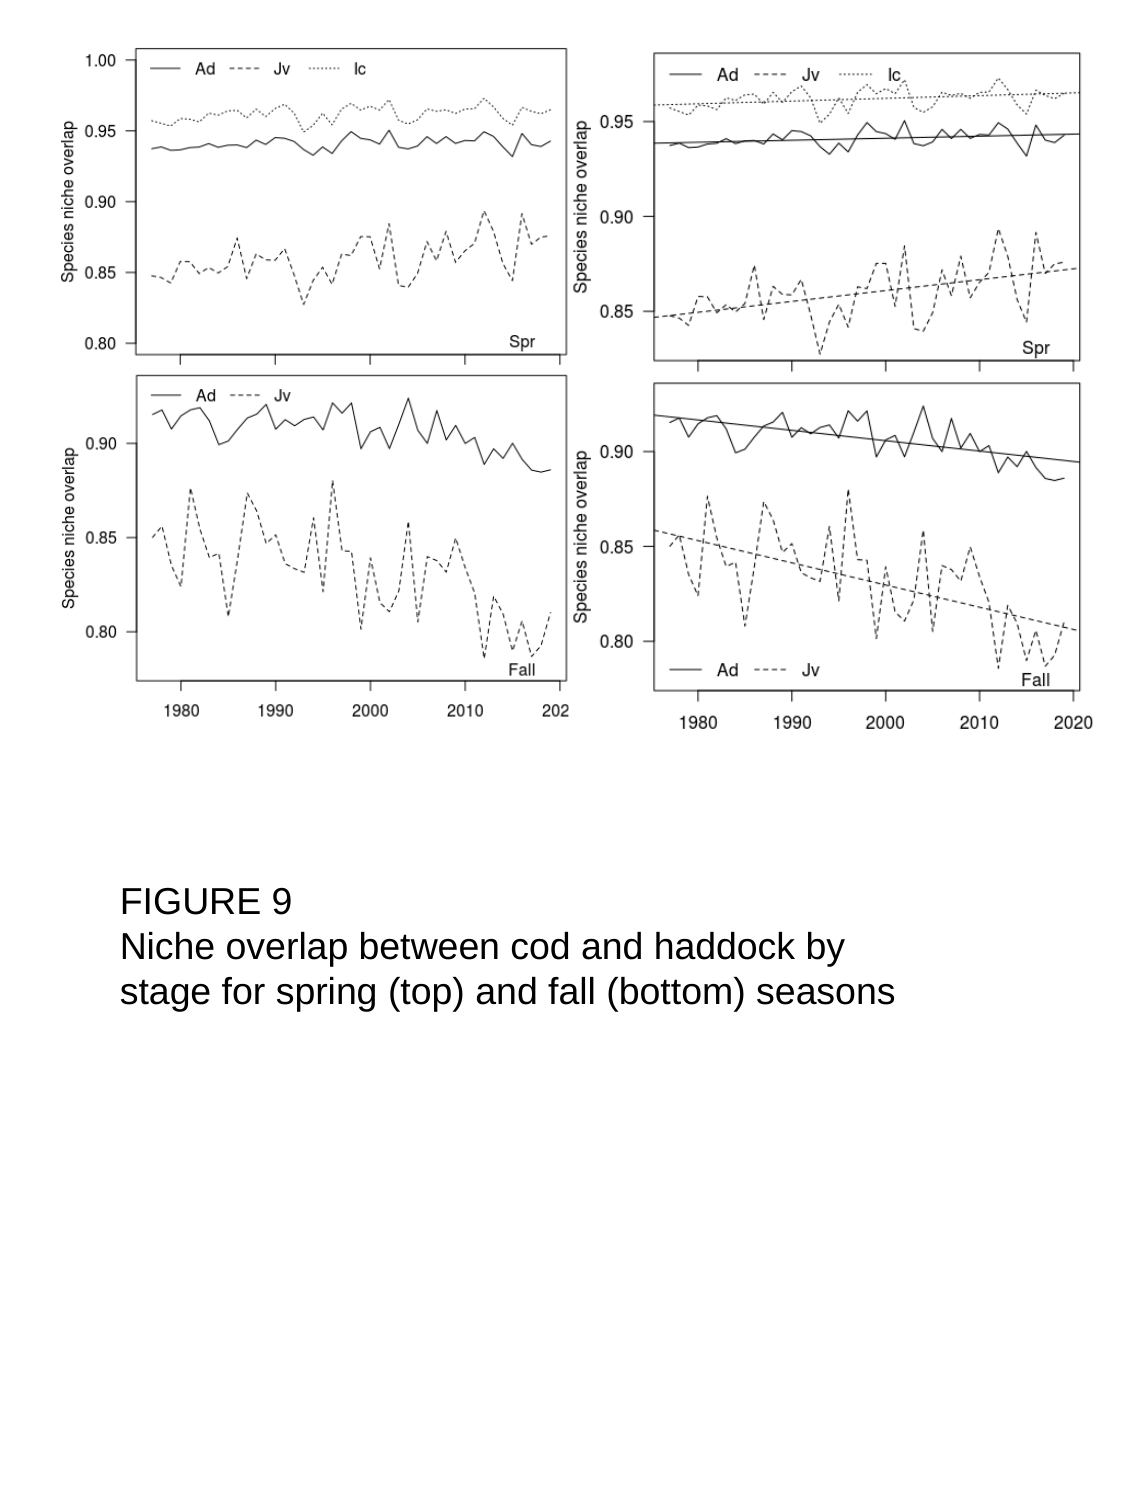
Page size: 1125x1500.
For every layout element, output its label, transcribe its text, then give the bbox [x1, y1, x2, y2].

picture [53, 37, 1096, 736]
text_box FIGURE 9 Niche overlap between cod and haddock by stage for spring (top) and fall (bottom) seasons [105, 869, 911, 1020]
